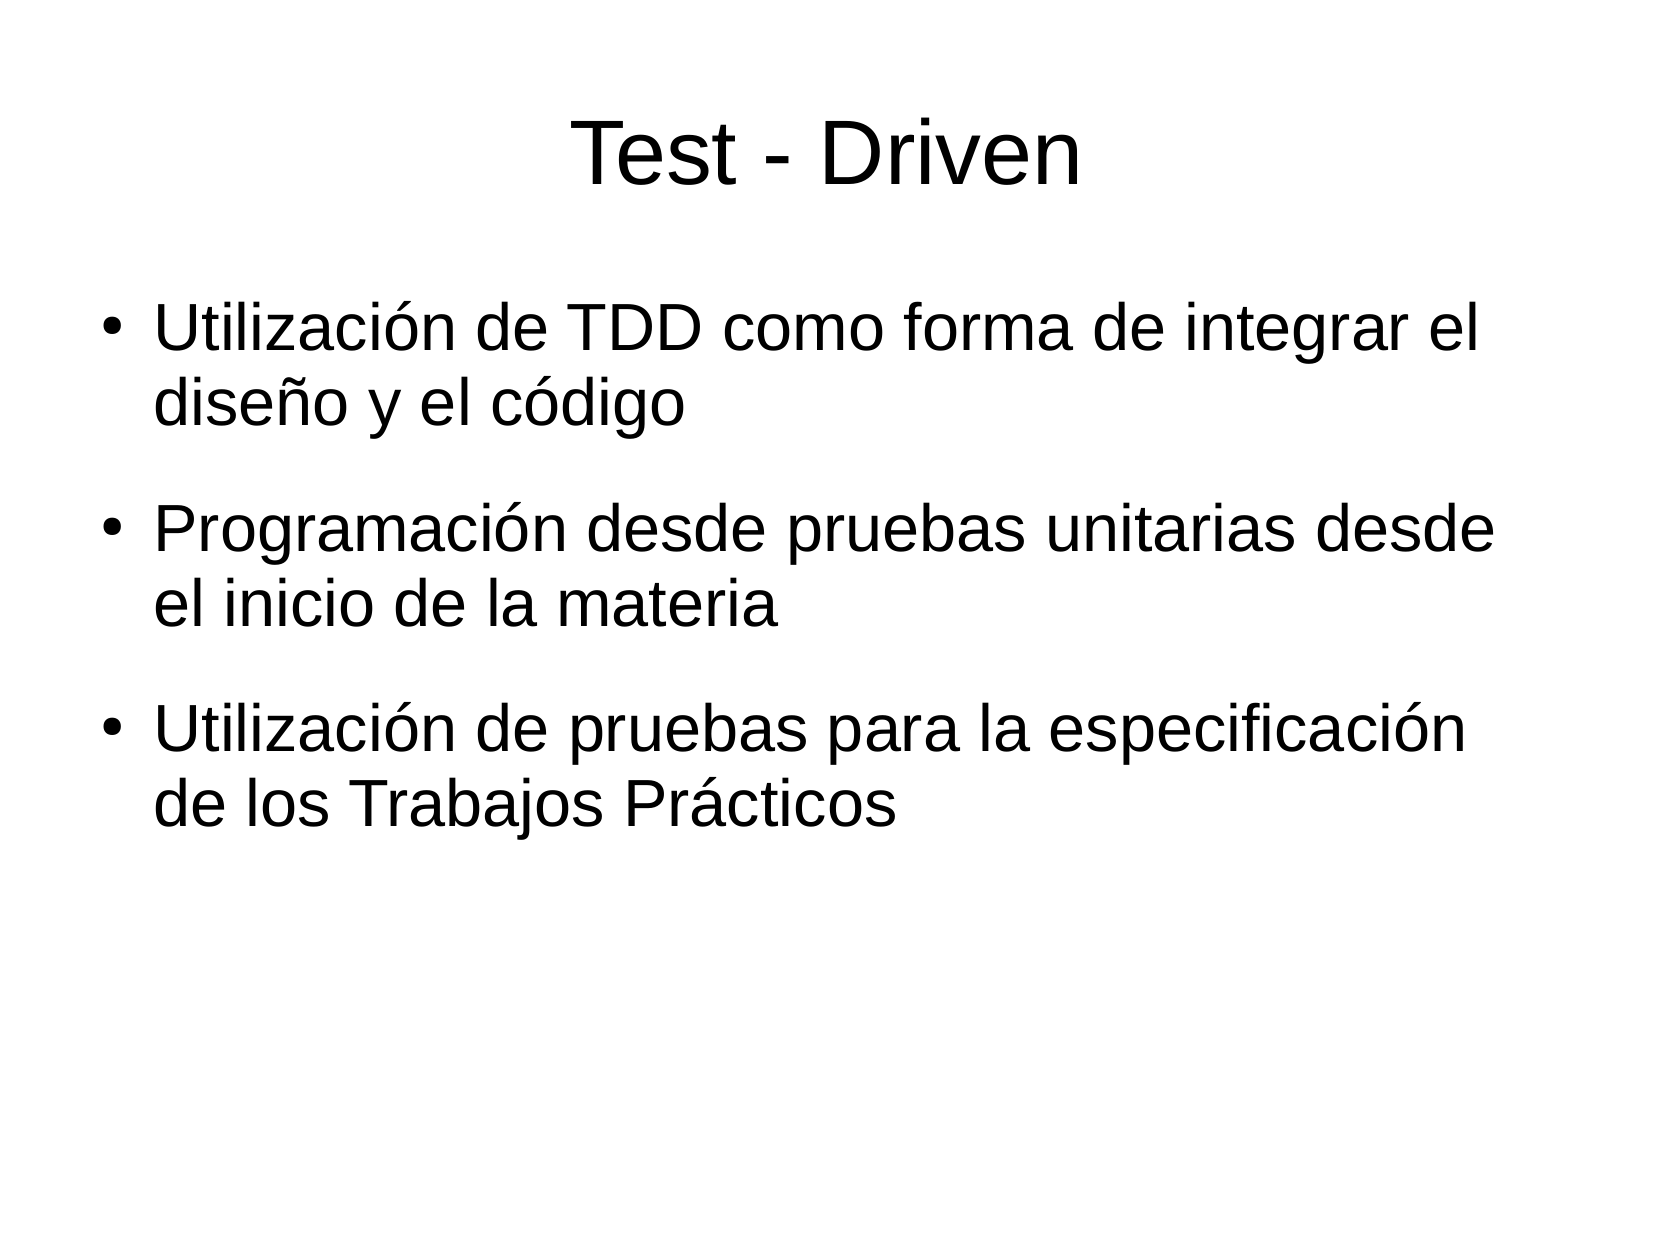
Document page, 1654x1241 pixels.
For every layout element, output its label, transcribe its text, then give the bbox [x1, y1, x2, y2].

list Utilización de TDD como forma de integrar el diseño y el código Programación desde pruebas unitarias desde el inicio de la materia Utilización de pruebas para la especificación de los Trabajos Prácticos [82, 290, 1538, 1216]
title Test - Driven [82, 49, 1571, 257]
